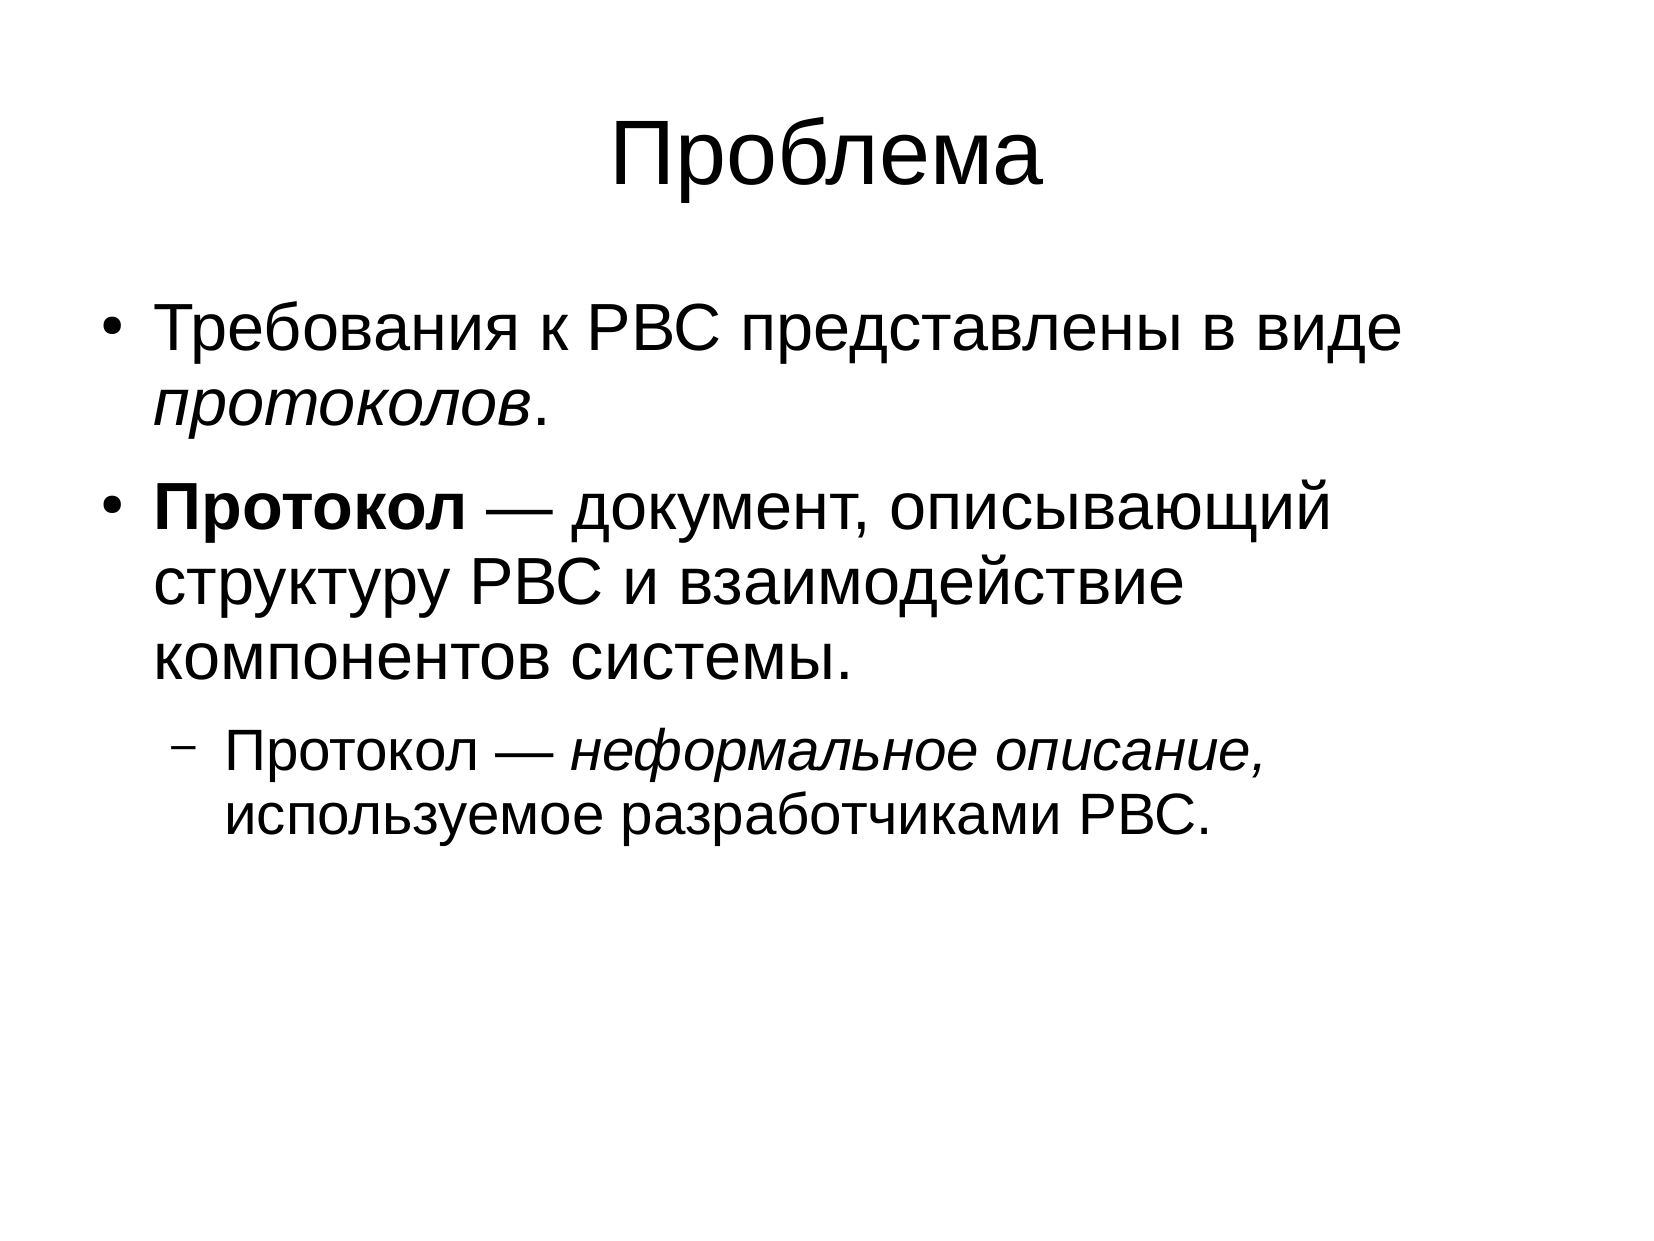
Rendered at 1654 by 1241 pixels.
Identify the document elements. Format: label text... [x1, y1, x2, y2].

title Проблема [82, 49, 1571, 257]
list Требования к РВС представлены в виде протоколов. Протокол — документ, описывающий структуру РВС и взаимодействие компонентов системы. Протокол — неформальное описание, используемое разработчиками РВС. [82, 290, 1571, 1010]
